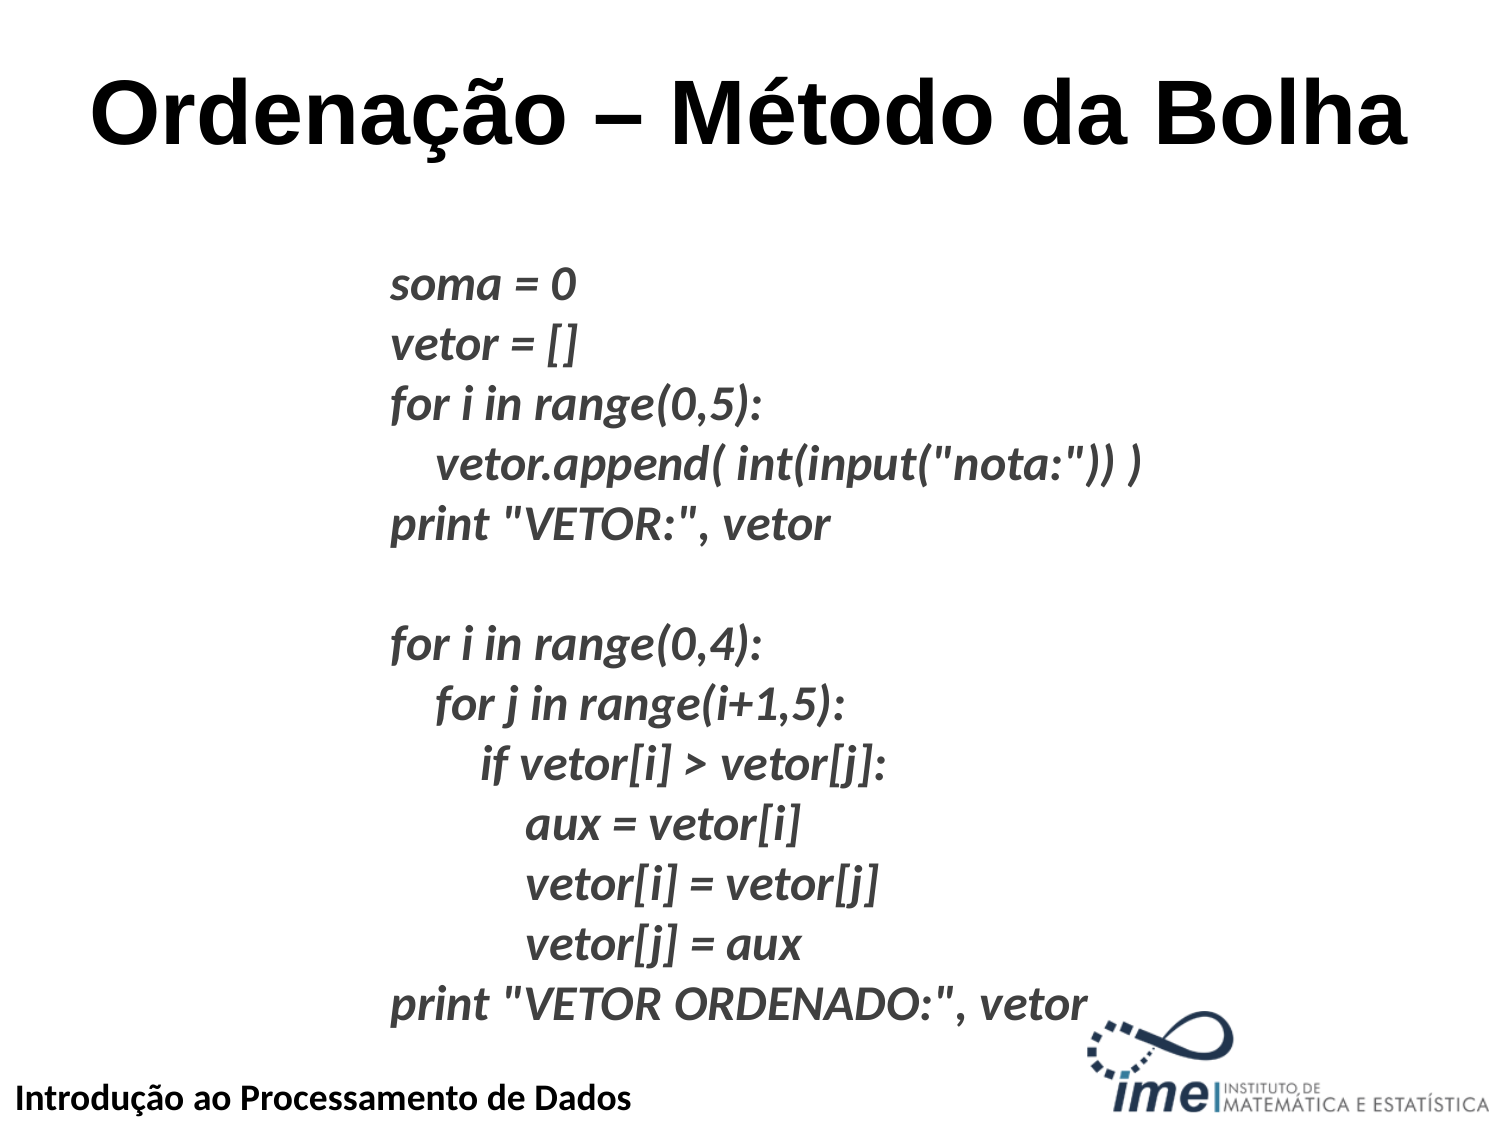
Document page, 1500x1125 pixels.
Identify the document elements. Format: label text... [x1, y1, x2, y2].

picture [1170, 1011, 1495, 1115]
text_box soma = 0 vetor = [] for i in range(0,5): vetor.append( int(input("nota:")) ) print "VETOR:", vetor for i in range(0,4): for j in range(i+1,5): if vetor[i] > vetor[j]: aux = vetor[i] vetor[i] = vetor[j] vetor[j] = aux print "VETOR ORDENADO:", vetor [375, 243, 1170, 1125]
title Ordenação – Método da Bolha [75, 45, 1425, 233]
